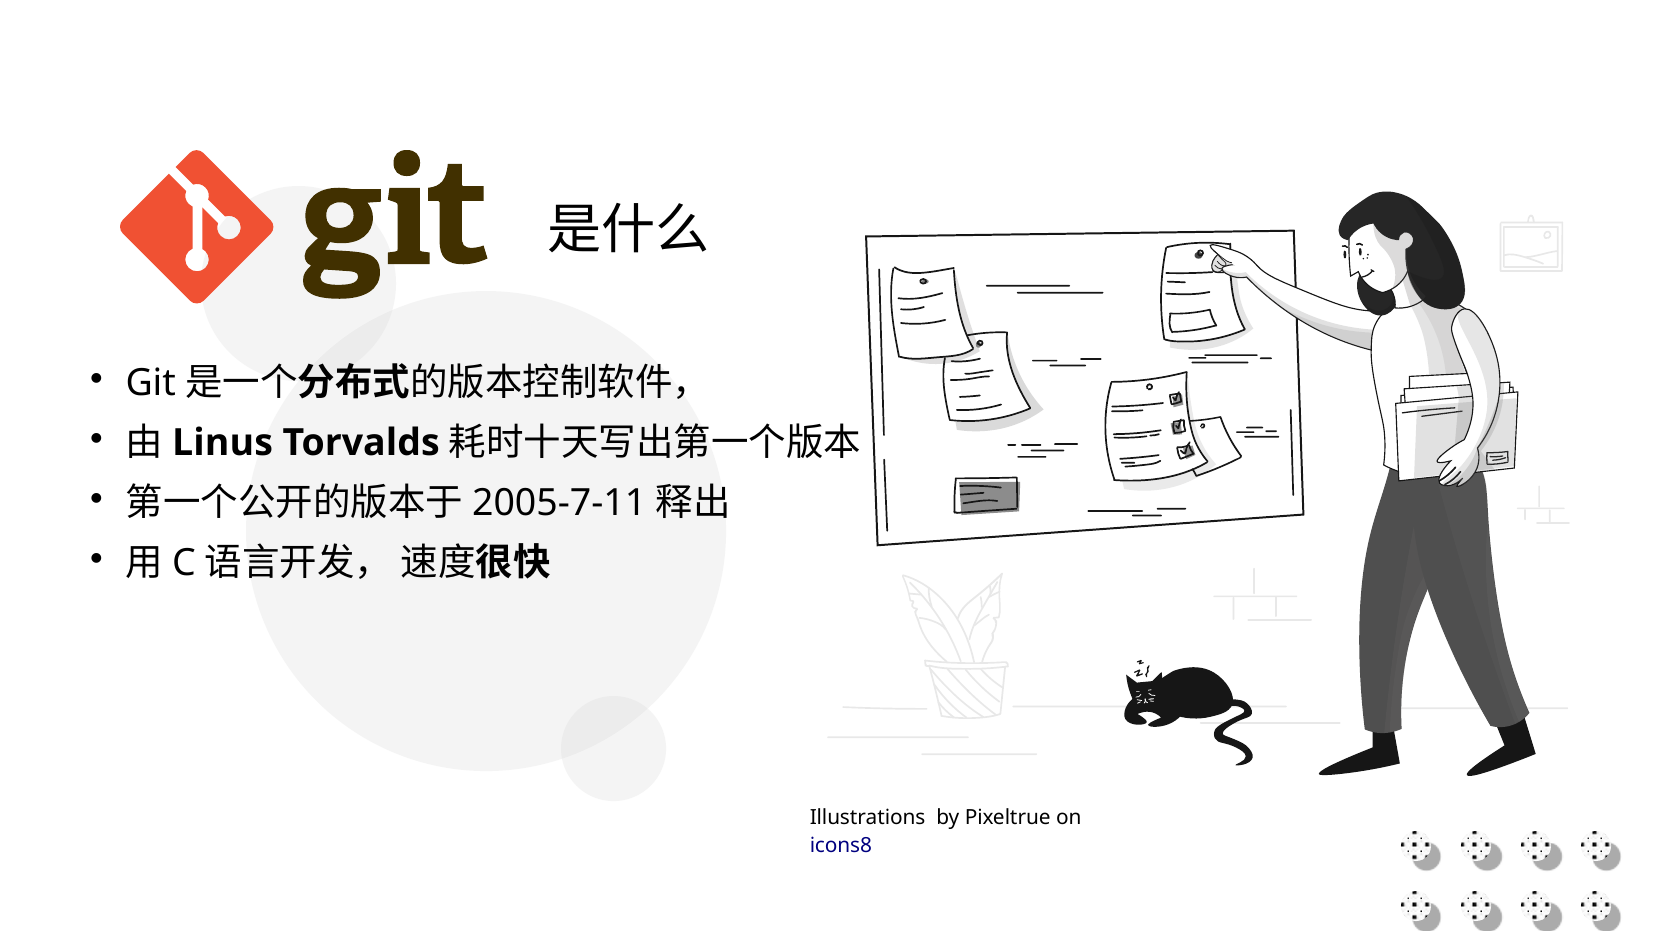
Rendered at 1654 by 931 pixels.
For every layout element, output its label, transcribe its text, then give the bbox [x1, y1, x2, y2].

picture [120, 150, 488, 304]
picture [1520, 831, 1552, 862]
picture [1581, 830, 1612, 862]
picture [1580, 890, 1612, 922]
picture [1400, 891, 1432, 922]
text_box Git是一个分布式的版本控制软件， 由Linus Torvalds耗时十天写出第一个版本 第一个公开的版本于2005-7-11释出 用C语言开发， 速度很快 [75, 350, 1005, 680]
picture [1461, 890, 1492, 922]
picture [1460, 830, 1492, 862]
picture [1400, 830, 1432, 862]
picture [1520, 890, 1552, 922]
text_box 是什么 [532, 187, 1088, 253]
